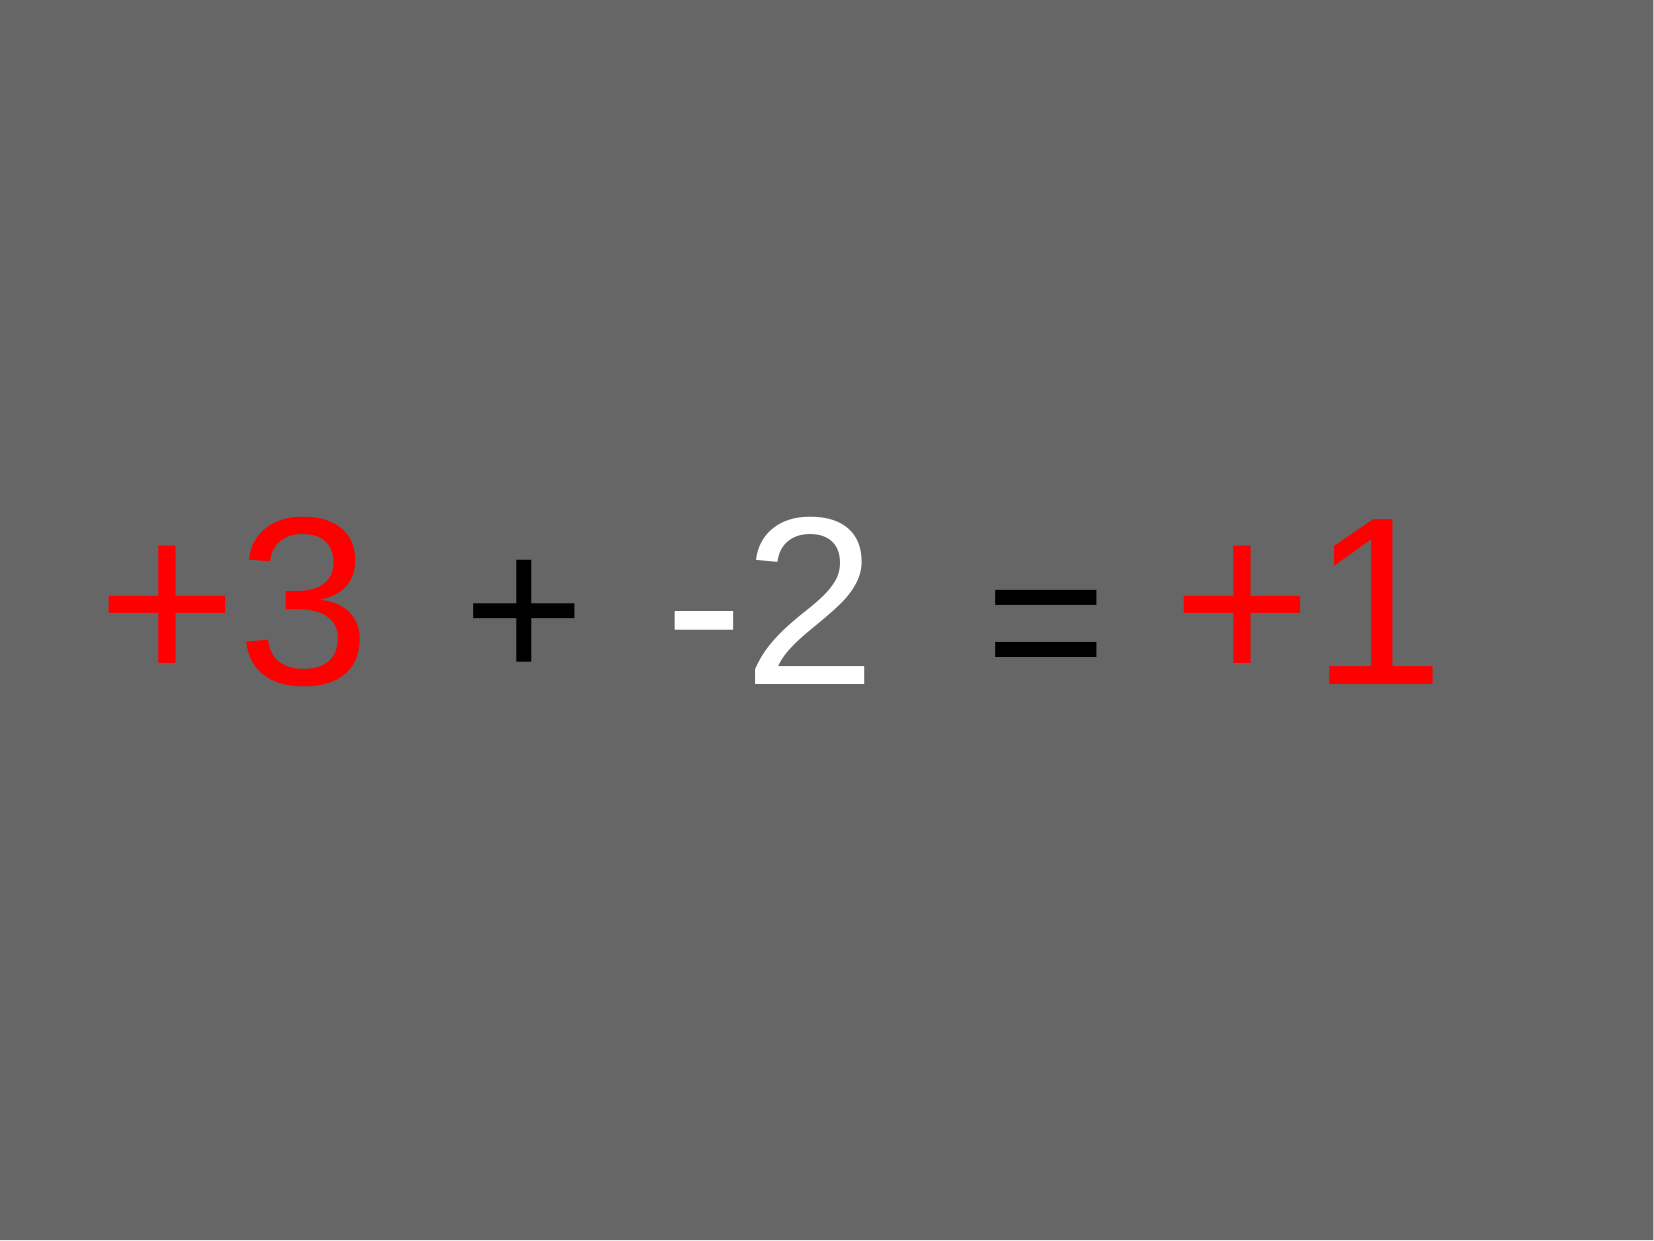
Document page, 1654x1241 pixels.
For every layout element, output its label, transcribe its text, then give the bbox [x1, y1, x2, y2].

text_box -2 [649, 460, 893, 744]
text_box +3 [82, 460, 419, 743]
text_box + [448, 484, 601, 733]
text_box [0, 0, 1654, 1241]
text_box = [970, 496, 1123, 745]
text_box +1 [1157, 460, 1494, 744]
